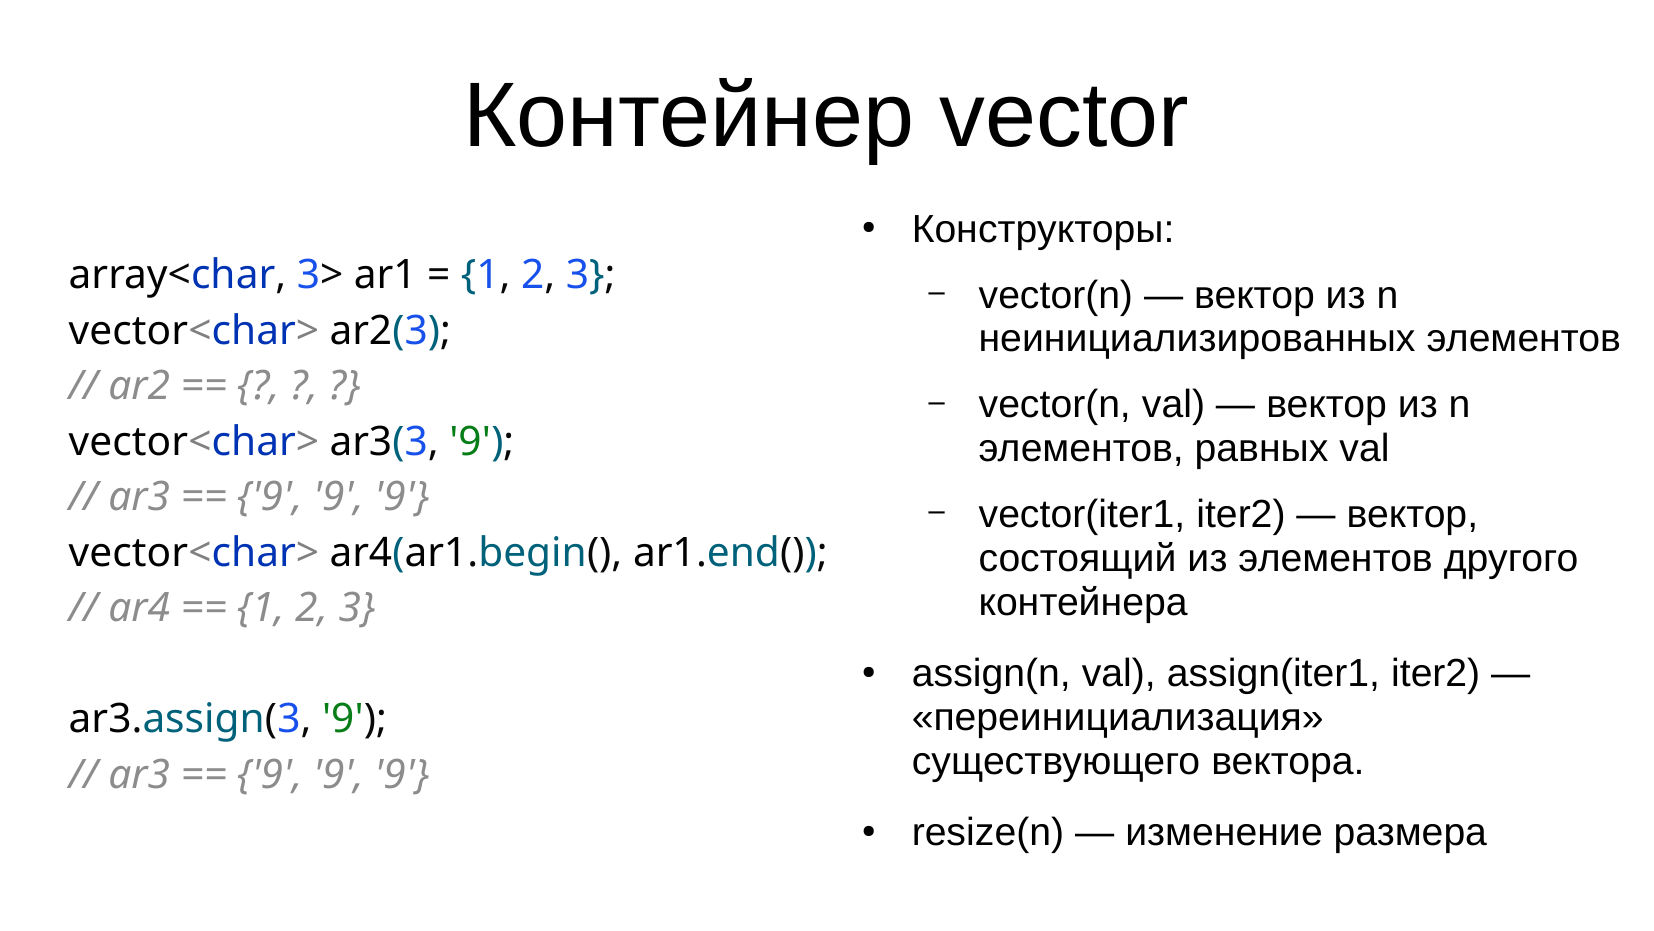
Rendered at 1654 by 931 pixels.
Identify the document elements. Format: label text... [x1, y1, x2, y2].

text_box array<char, 3> ar1 = {1, 2, 3}; vector<char> ar2(3); // ar2 == {?, ?, ?} vector<char> ar3(3, '9'); // ar3 == {'9', '9', '9'} vector<char> ar4(ar1.begin(), ar1.end()); // ar4 == {1, 2, 3} ar3.assign(3, '9'); // ar3 == {'9', '9', '9'} [54, 237, 844, 808]
title Контейнер vector [82, 37, 1571, 193]
list Конструкторы: vector(n) — вектор из n неинициализированных элементов vector(n, val) — вектор из n элементов, равных val vector(iter1, iter2) — вектор, состоящий из элементов другого контейнера assign(n, val), assign(iter1, iter2) — «переинициализация» существующего вектора. resize(n) — изменение размера [845, 206, 1625, 905]
